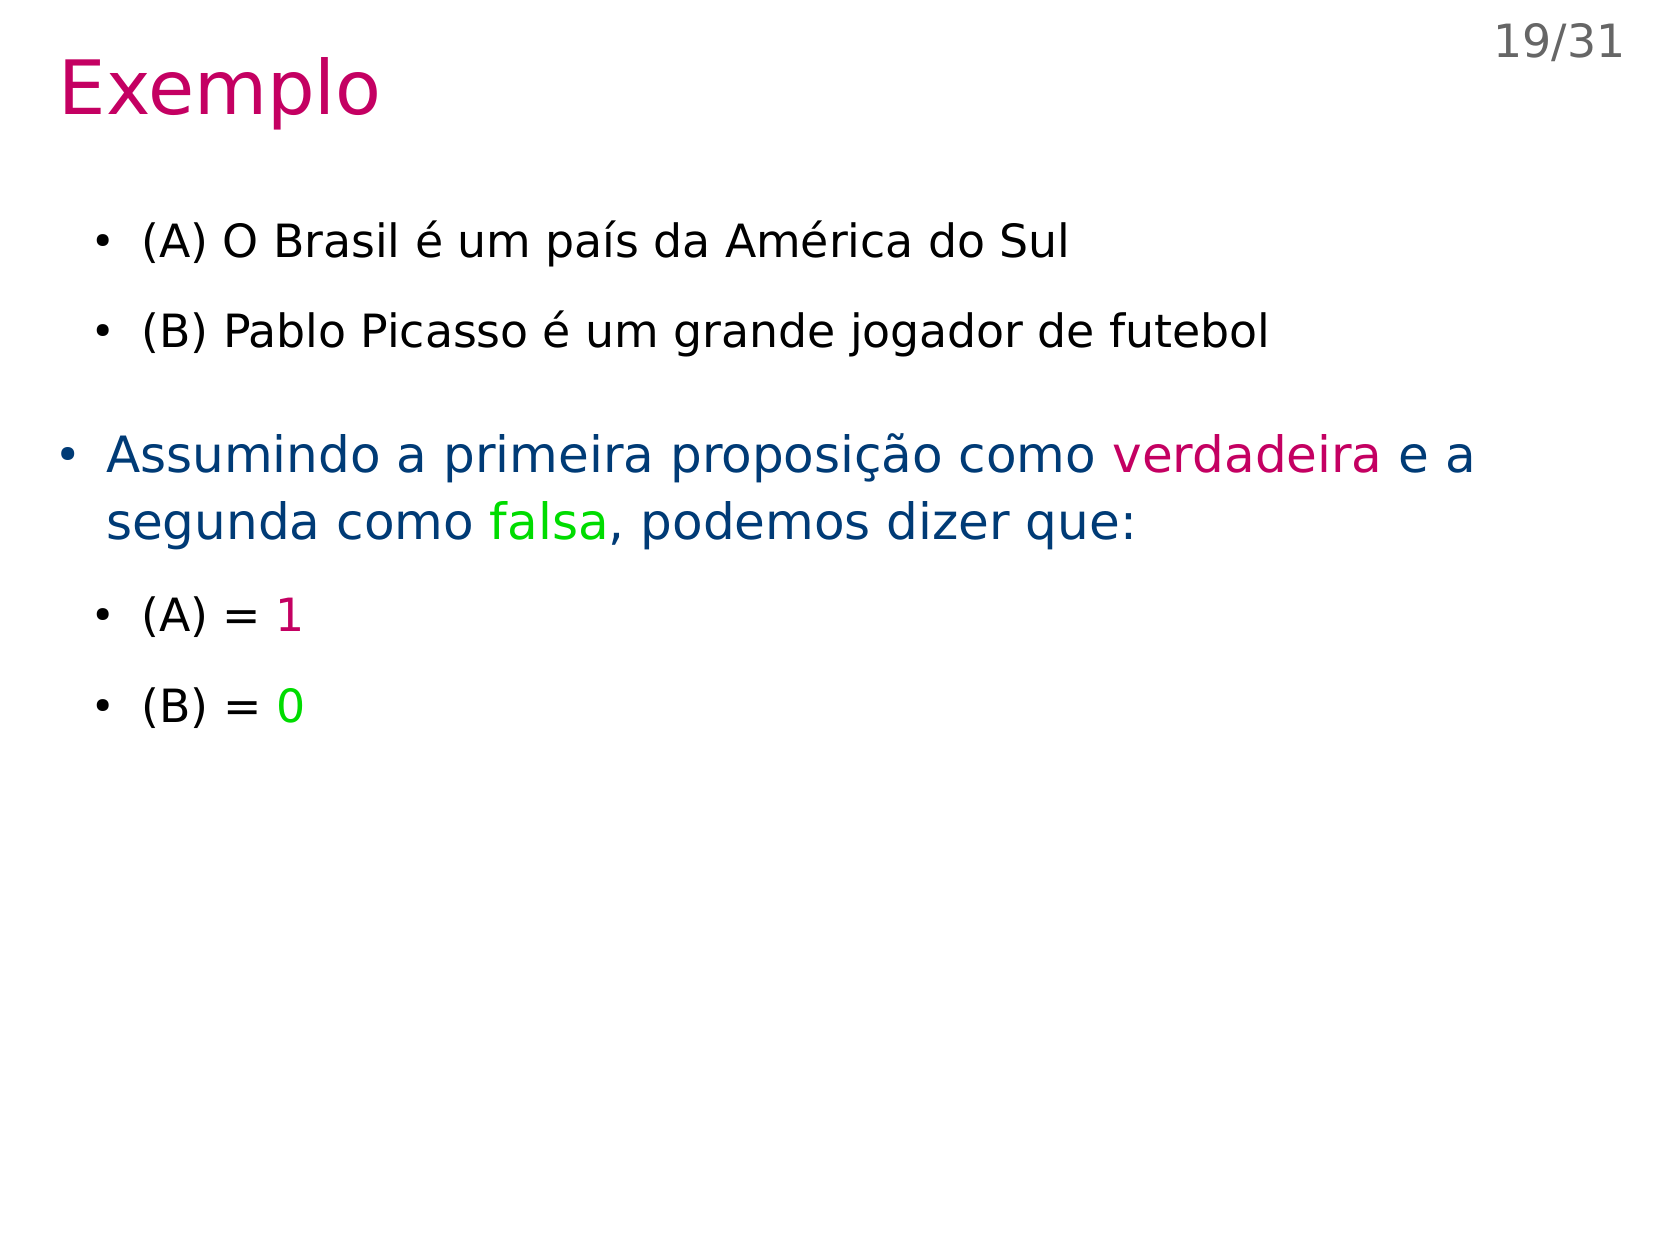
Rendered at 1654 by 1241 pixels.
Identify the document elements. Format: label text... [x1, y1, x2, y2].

list (A) O Brasil é um país da América do Sul (B) Pablo Picasso é um grande jogador de futebol Assumindo a primeira proposição como verdadeira e a segunda como falsa, podemos dizer que: (A) = 1 (B) = 0 [59, 206, 1625, 1211]
title Exemplo [59, 29, 1625, 148]
